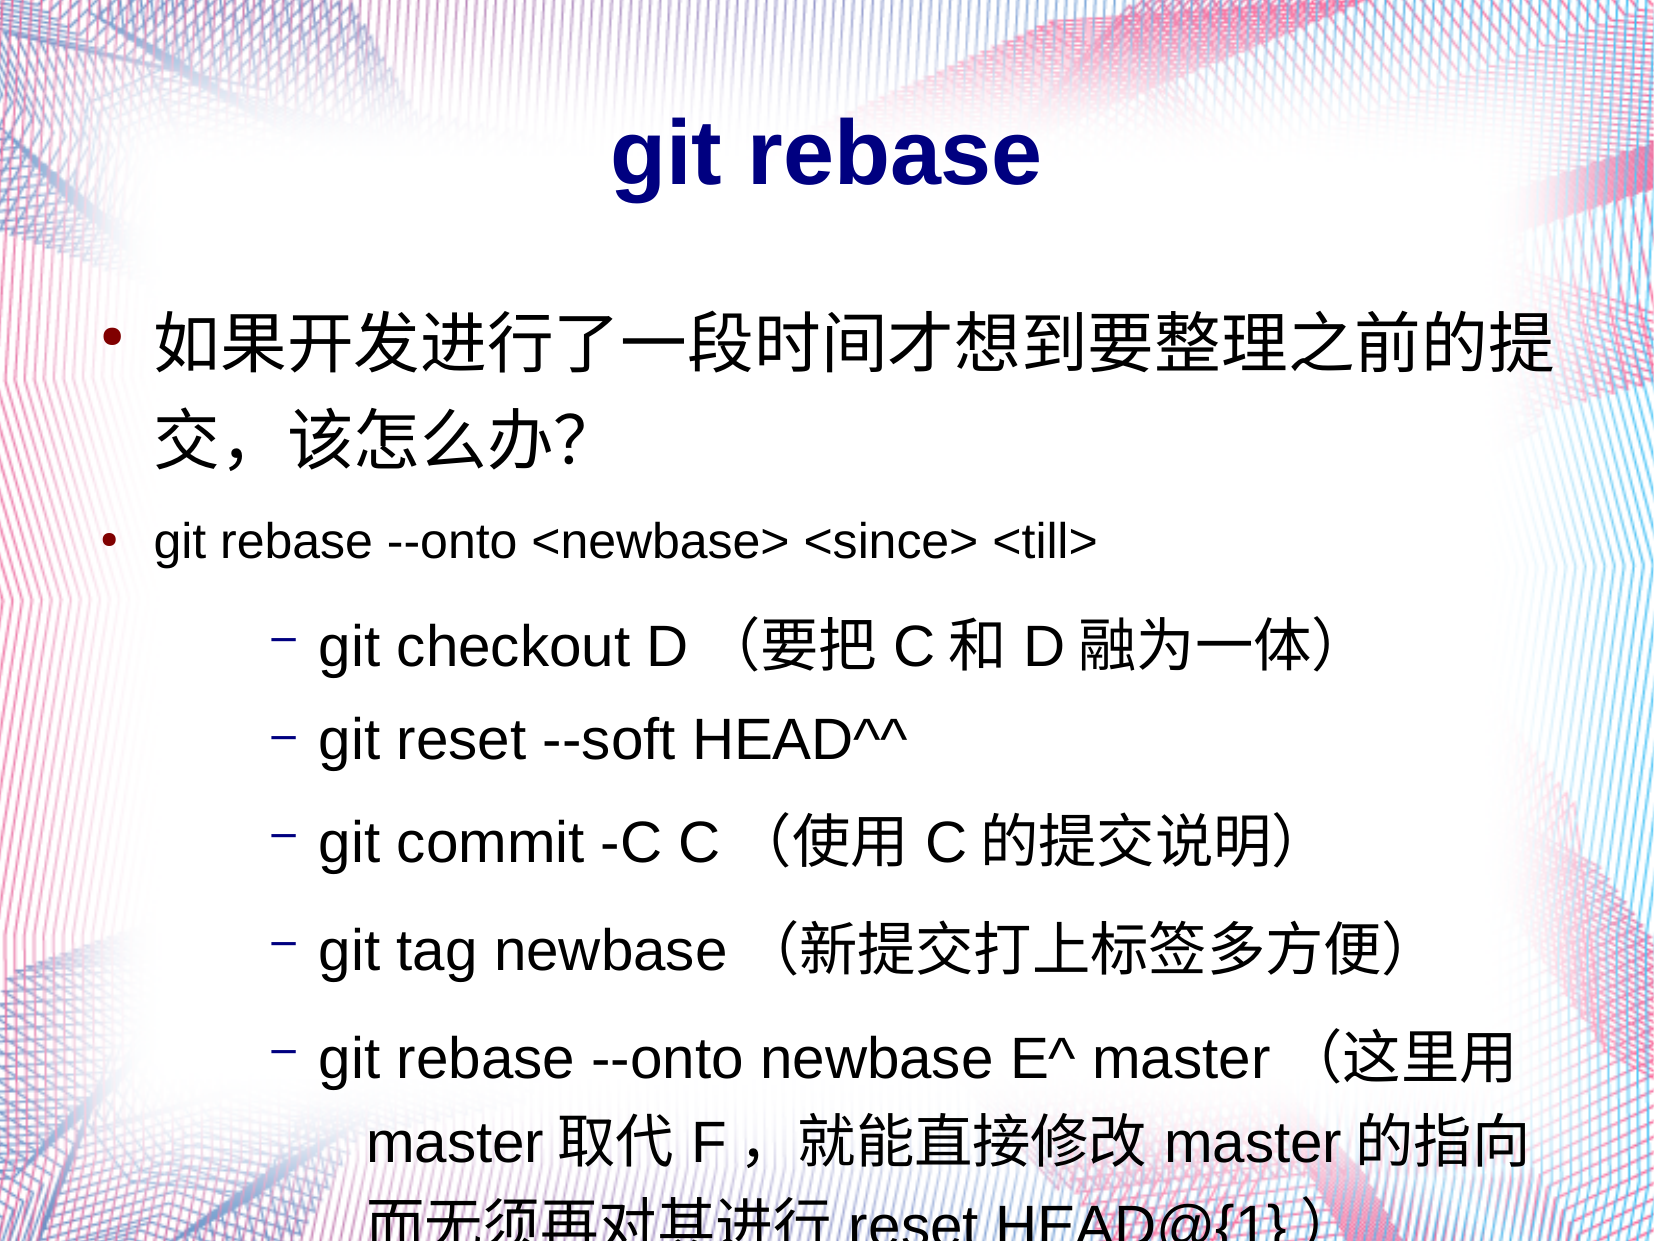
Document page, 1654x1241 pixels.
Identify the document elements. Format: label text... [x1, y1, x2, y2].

picture [1083, 1234, 1106, 1241]
picture [820, 1230, 852, 1241]
picture [761, 1230, 784, 1241]
picture [390, 1230, 400, 1241]
picture [613, 1235, 622, 1241]
picture [1196, 1230, 1206, 1239]
picture [924, 1230, 935, 1241]
picture [458, 1230, 500, 1241]
picture [1124, 1230, 1147, 1241]
picture [1222, 1230, 1250, 1241]
picture [620, 1230, 643, 1241]
picture [938, 1230, 966, 1241]
list 如果开发进行了一段时间才想到要整理之前的提交，该怎么办？ git rebase --onto <newbase> <since> <till> git checkout D（要把C和D融为一体） git reset --soft HEAD^^ git commit -C C（使用C的提交说明） git tag newbase（新提交打上标签多方便） git rebase --onto newbase E^ master（这里用master取代F，就能直接修改master的指向而无须再对其进行reset HEAD@{1}） [82, 290, 1571, 1230]
picture [1148, 1230, 1162, 1241]
picture [377, 1230, 386, 1241]
picture [740, 1230, 757, 1241]
picture [444, 1230, 454, 1241]
picture [1165, 1230, 1174, 1241]
picture [1047, 1230, 1081, 1241]
picture [589, 1230, 614, 1241]
picture [1204, 1230, 1222, 1241]
picture [647, 1230, 726, 1241]
picture [1108, 1230, 1119, 1241]
picture [498, 1230, 518, 1241]
picture [1279, 1230, 1313, 1241]
picture [554, 1237, 585, 1241]
picture [972, 1230, 1000, 1241]
picture [1176, 1230, 1192, 1239]
picture [876, 1230, 923, 1241]
picture [789, 1230, 815, 1241]
title git rebase [82, 49, 1571, 257]
picture [418, 1230, 445, 1241]
picture [857, 1230, 873, 1241]
picture [1005, 1230, 1027, 1241]
picture [520, 1230, 549, 1241]
picture [730, 1230, 741, 1241]
picture [1032, 1230, 1042, 1241]
picture [0, 0, 1654, 1241]
picture [404, 1230, 414, 1241]
picture [1255, 1230, 1279, 1241]
picture [675, 1230, 697, 1234]
